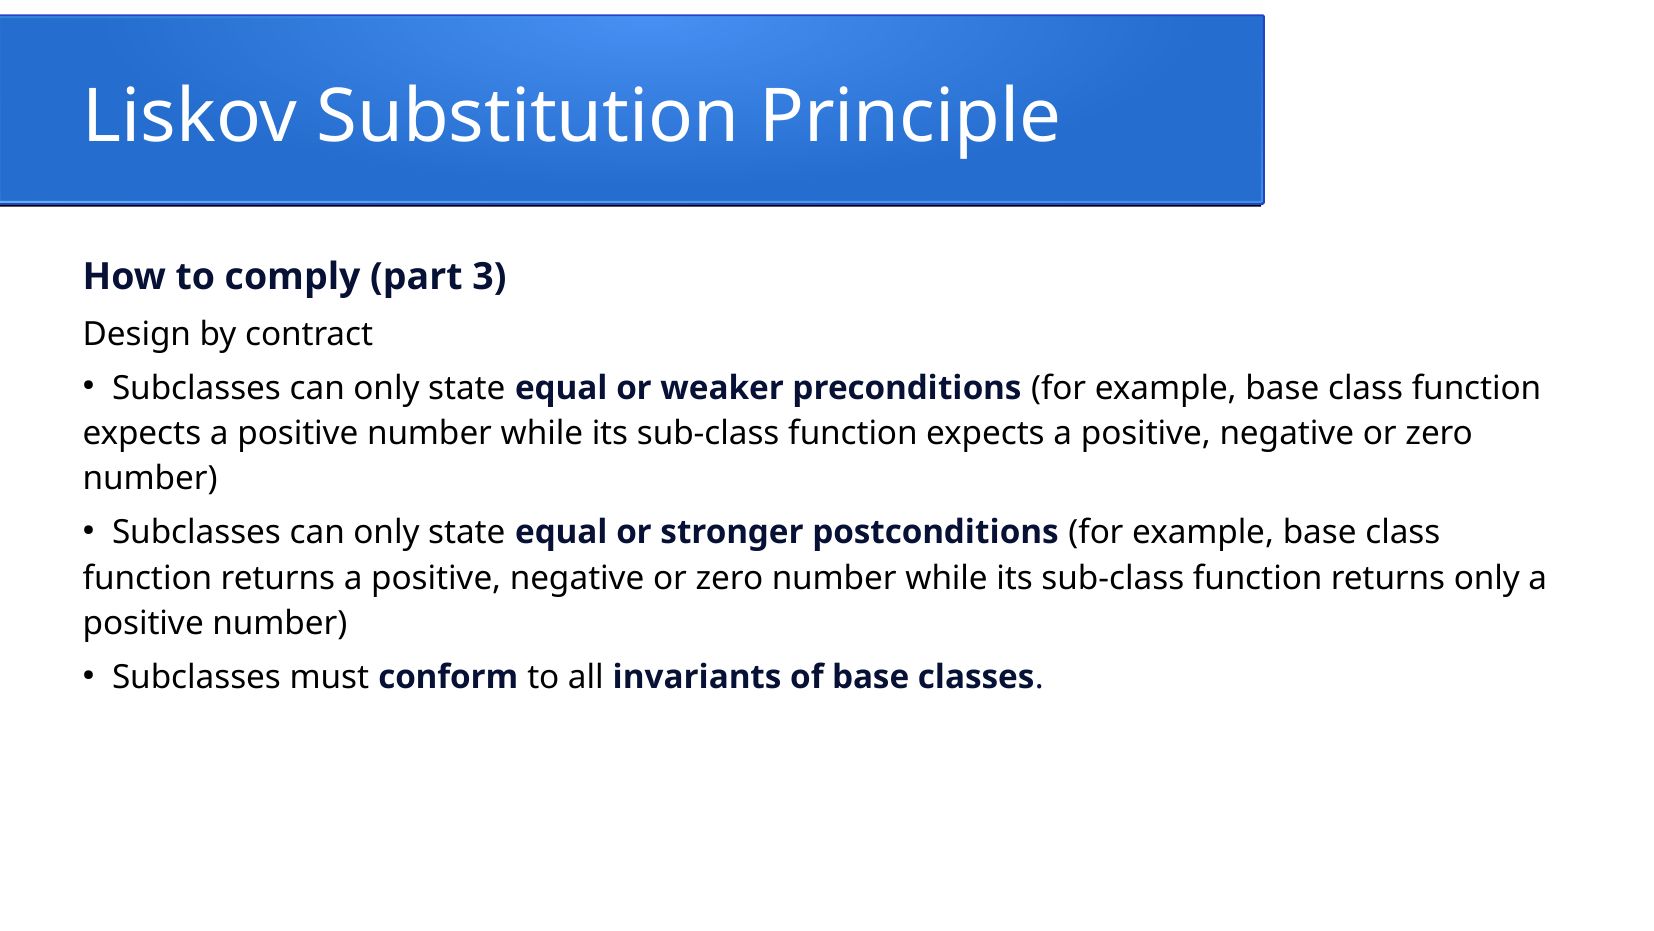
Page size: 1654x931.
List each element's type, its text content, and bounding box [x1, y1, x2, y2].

title Liskov Substitution Principle [82, 35, 1235, 189]
subtitle How to comply (part 3) Design by contract Subclasses can only state equal or weaker preconditions (for example, base class function expects a positive number while its sub-class function expects a positive, negative or zero number) Subclasses can only state equal or stronger postconditions (for example, base class function returns a positive, negative or zero number while its sub-class function returns only a positive number) Subclasses must conform to all invariants of base classes. [82, 217, 1571, 766]
